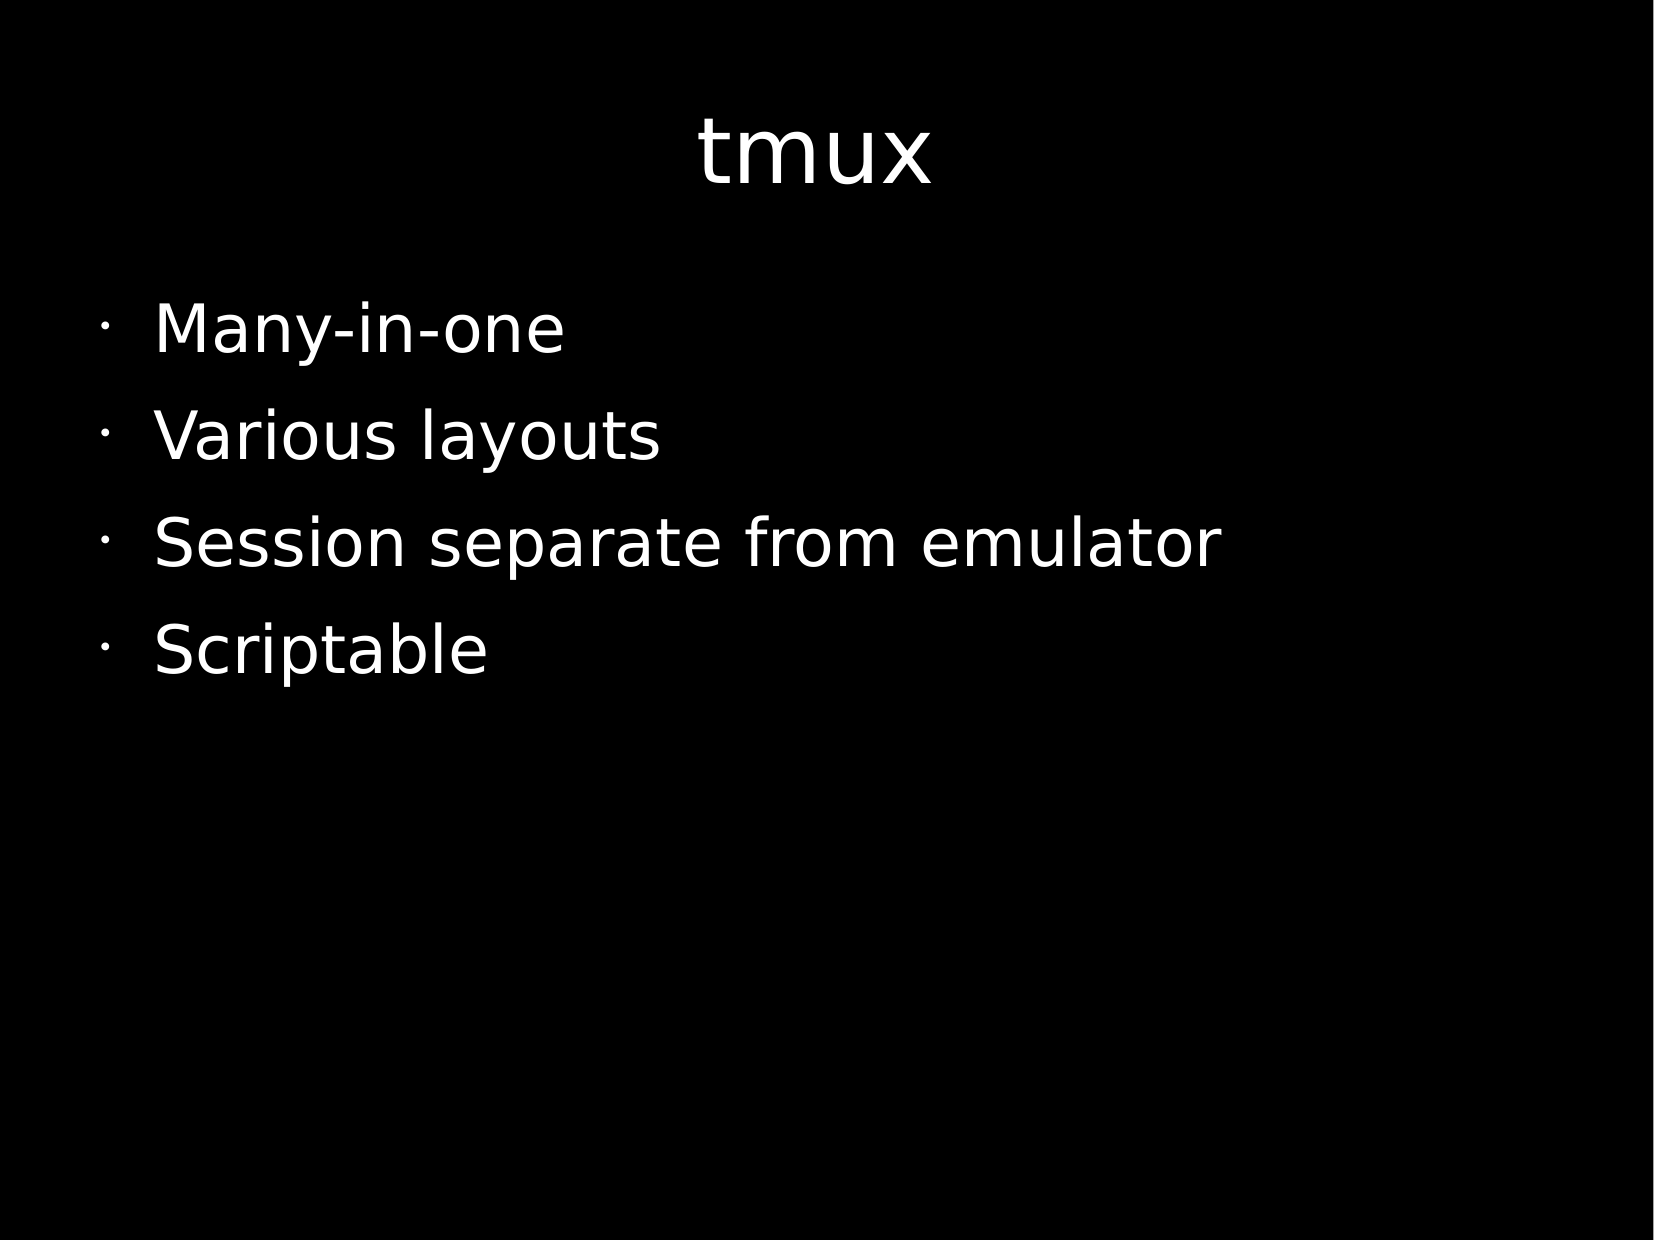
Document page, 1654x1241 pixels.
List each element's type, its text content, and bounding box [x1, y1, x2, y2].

title tmux [71, 47, 1561, 256]
list Many-in-one Various layouts Session separate from emulator Scriptable [82, 290, 1571, 1010]
